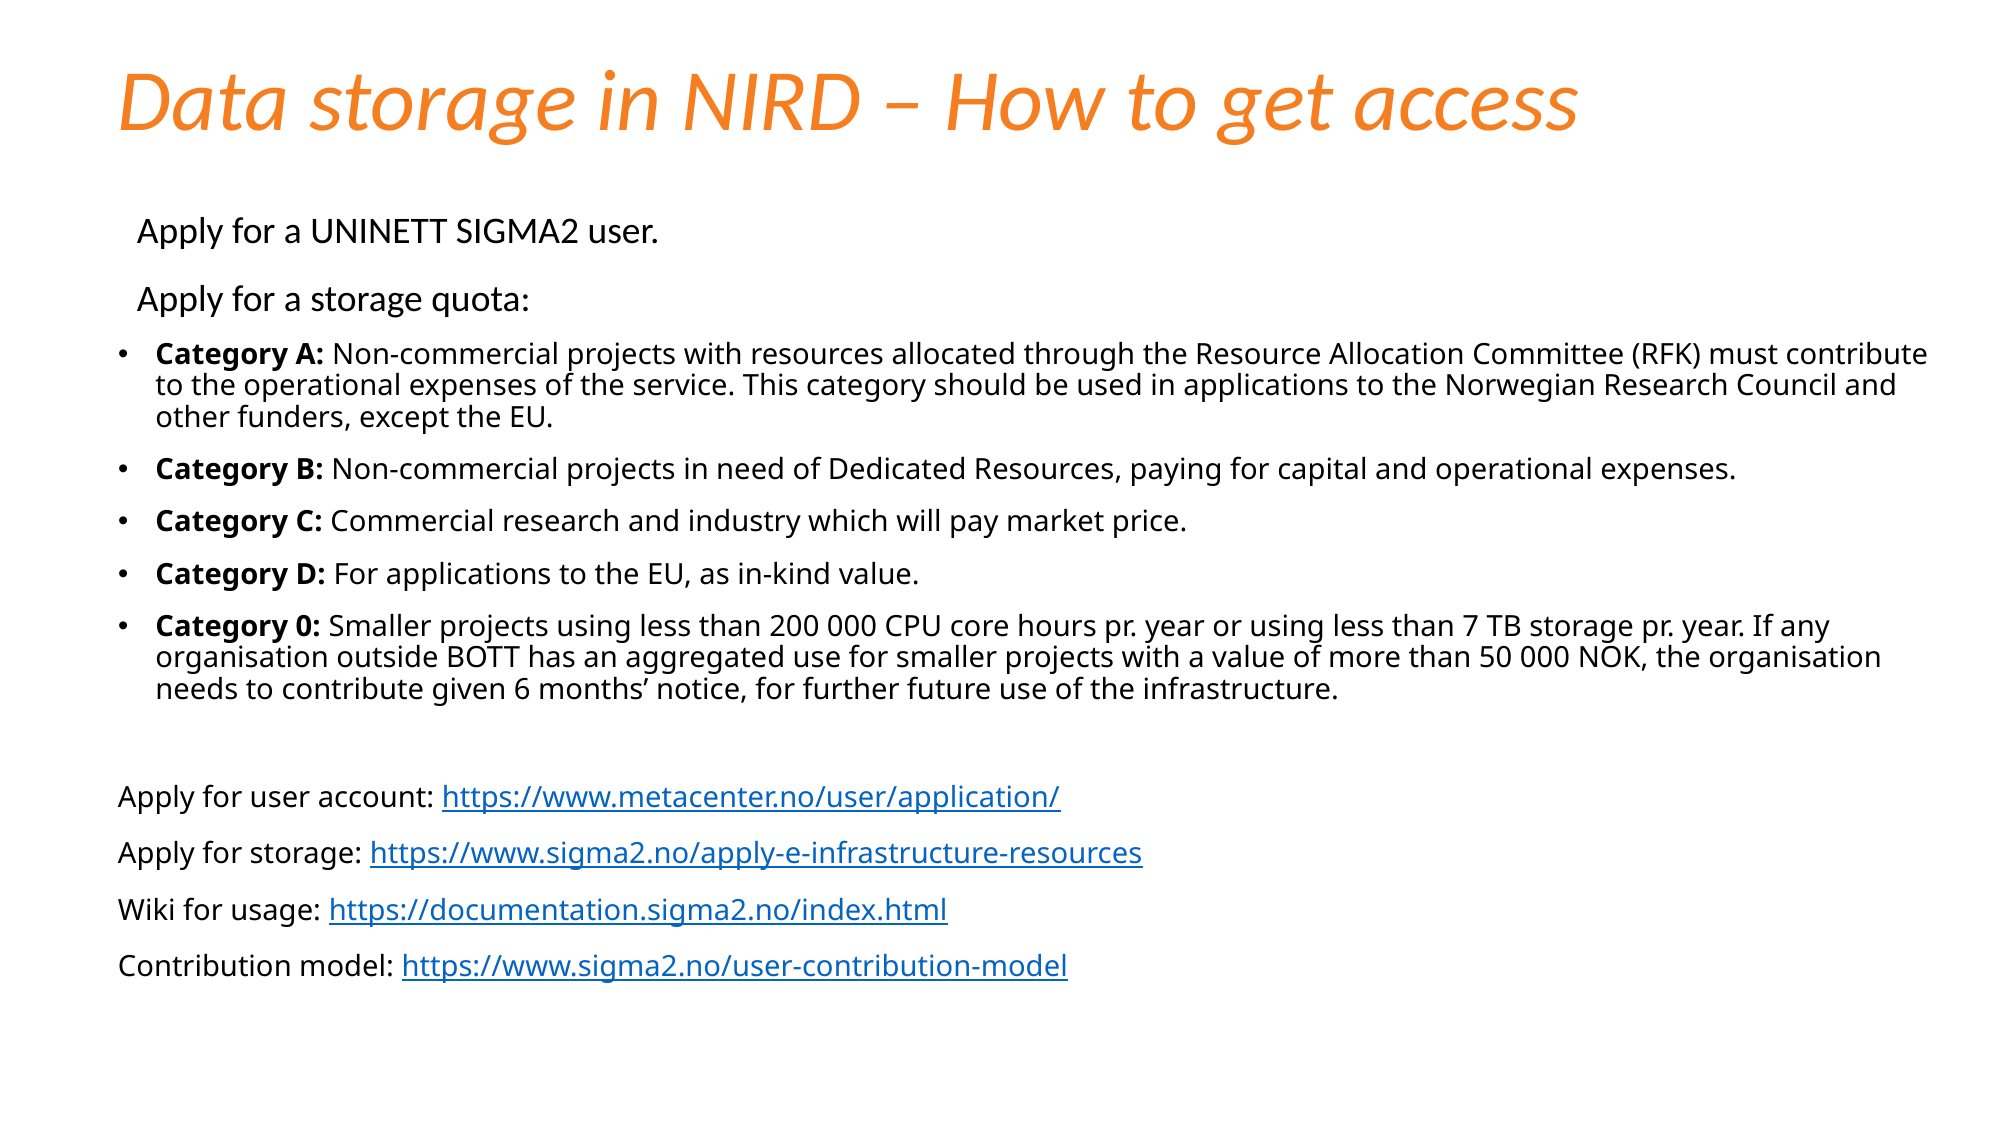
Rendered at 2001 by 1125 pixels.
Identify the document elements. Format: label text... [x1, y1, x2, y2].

title Data storage in NIRD – How to get access [117, 54, 1902, 161]
list Apply for a UNINETT SIGMA2 user. Apply for a storage quota: Category A: Non-commercial projects with resources allocated through the Resource Allocation Committee (RFK) must contribute to the operational expenses of the service. This category should be used in applications to the Norwegian Research Council and other funders, except the EU. Category B: Non-commercial projects in need of Dedicated Resources, paying for capital and operational expenses. Category C: Commercial research and industry which will pay market price. Category D: For applications to the EU, as in-kind value. Category 0: Smaller projects using less than 200 000 CPU core hours pr. year or using less than 7 TB storage pr. year. If any organisation outside BOTT has an aggregated use for smaller projects with a value of more than 50 000 NOK, the organisation needs to contribute given 6 months’ notice, for further future use of the infrastructure. Apply for user account: https://www.metacenter.no/user/application/ Apply for storage: https://www.sigma2.no/apply-e-infrastructure-resources Wiki for usage: https://documentation.sigma2.no/index.html Contribution model: https://www.sigma2.no/user-contribution-model [117, 183, 1931, 1097]
